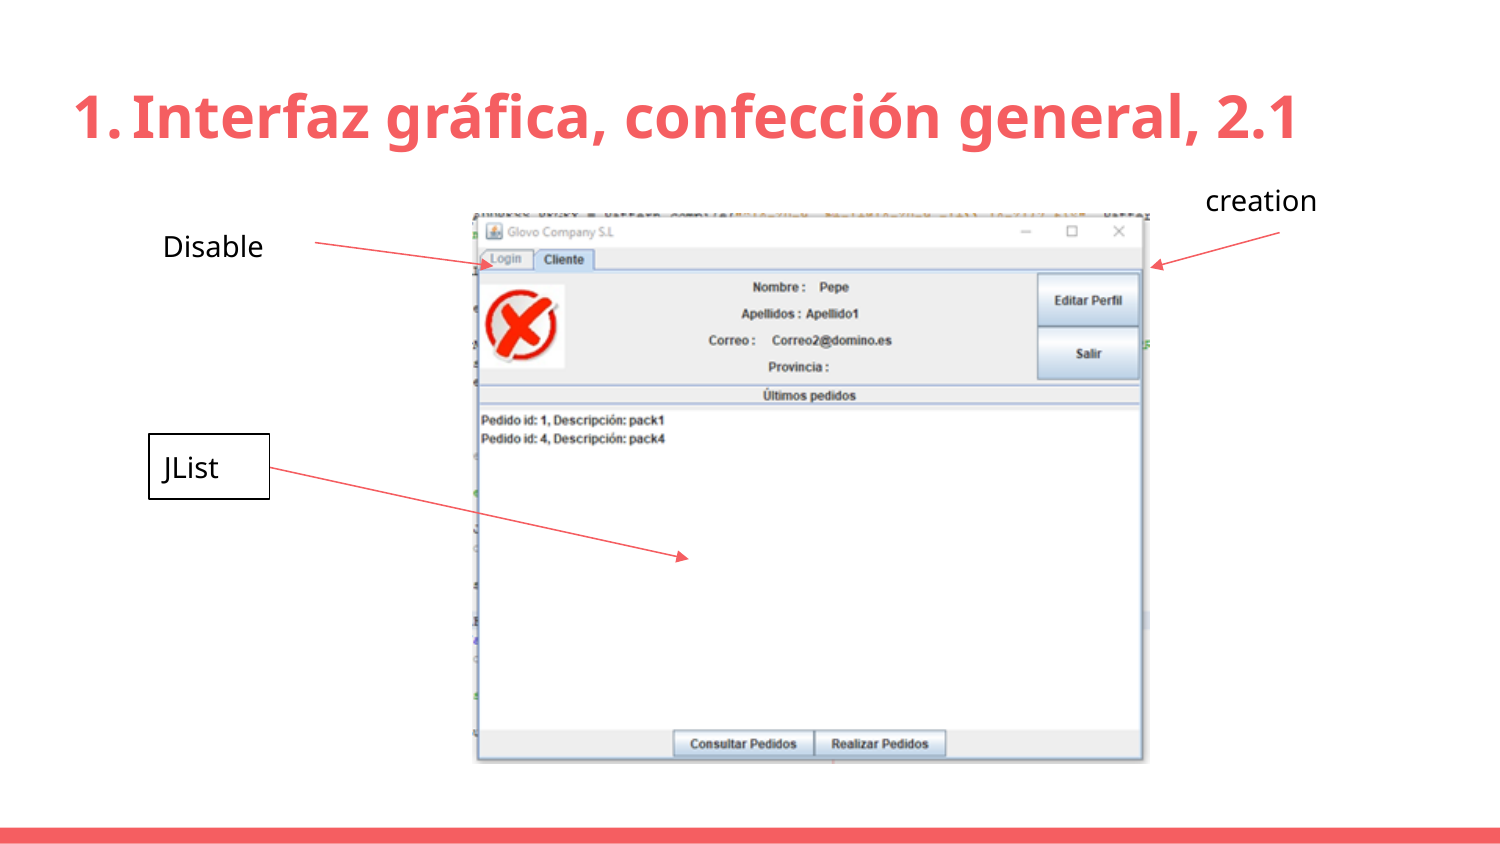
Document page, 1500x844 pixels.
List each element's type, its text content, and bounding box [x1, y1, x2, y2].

picture [472, 213, 1150, 764]
text_box JList [148, 433, 270, 500]
text_box creation [1190, 166, 1369, 232]
text_box Disable [147, 213, 315, 279]
title Interfaz gráfica, confección general, 2.1 [51, 64, 1449, 167]
